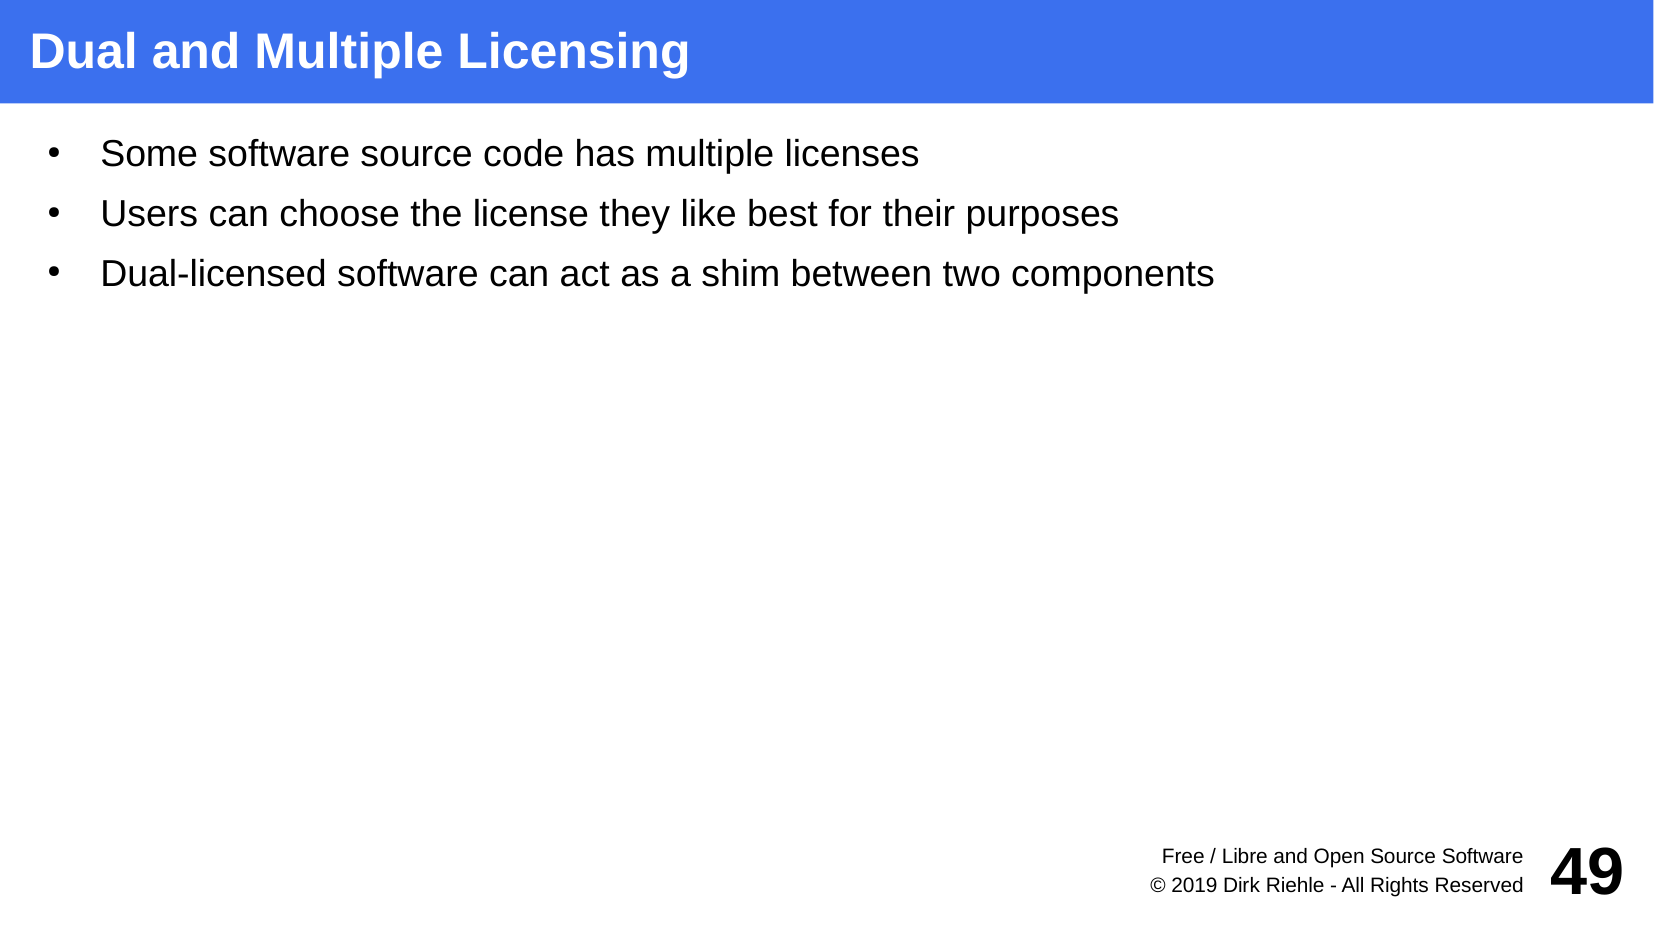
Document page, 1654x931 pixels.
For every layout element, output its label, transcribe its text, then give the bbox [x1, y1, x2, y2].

title Dual and Multiple Licensing [0, 0, 1654, 104]
list Some software source code has multiple licenses Users can choose the license they like best for their purposes Dual-licensed software can act as a shim between two components [29, 132, 1625, 813]
